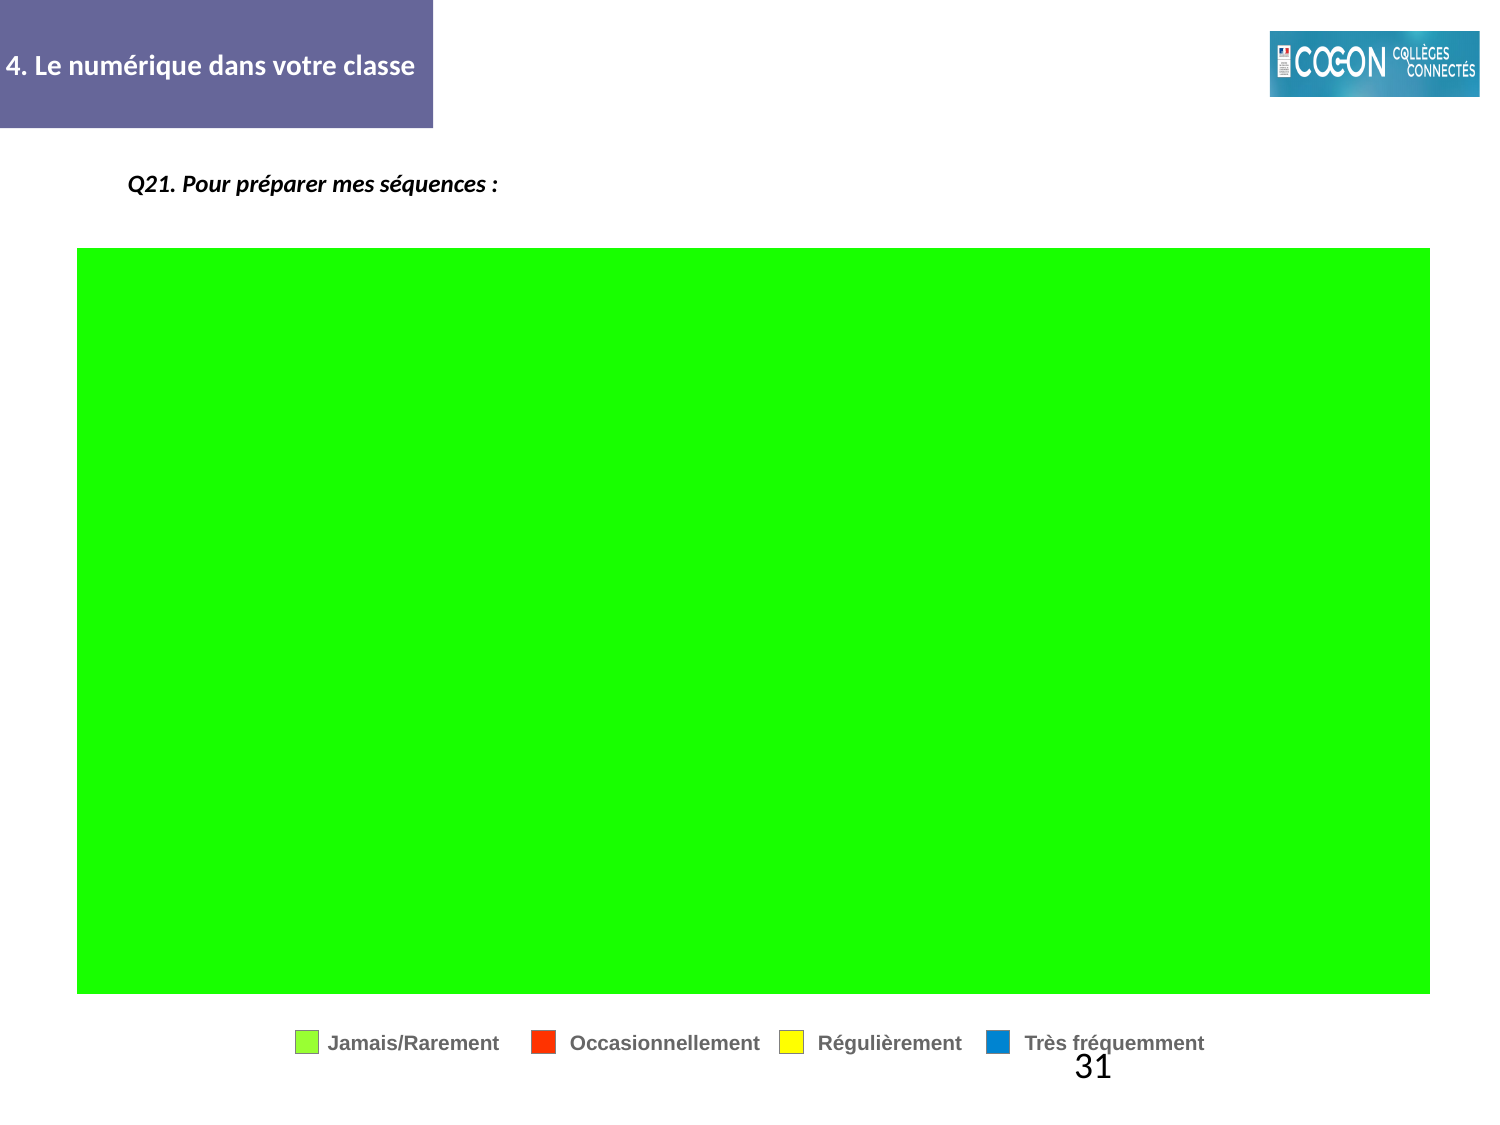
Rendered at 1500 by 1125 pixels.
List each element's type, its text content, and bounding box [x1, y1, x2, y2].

text_box [295, 1030, 312, 1054]
text_box [792, 1030, 803, 1054]
text_box 4. Le numérique dans votre classe [0, 0, 434, 129]
text_box Régulièrement [803, 1024, 981, 1064]
text_box <numéro> [1059, 1042, 1397, 1103]
text_box Occasionnellement [555, 1024, 792, 1064]
text_box [532, 1030, 555, 1054]
text_box Jamais/Rarement [312, 1024, 532, 1064]
text_box [986, 1030, 1009, 1054]
text_box Très fréquemment [1009, 1024, 1223, 1064]
text_box Q21. Pour préparer mes séquences : [112, 166, 1407, 221]
picture [1269, 31, 1480, 97]
picture [77, 248, 1430, 994]
